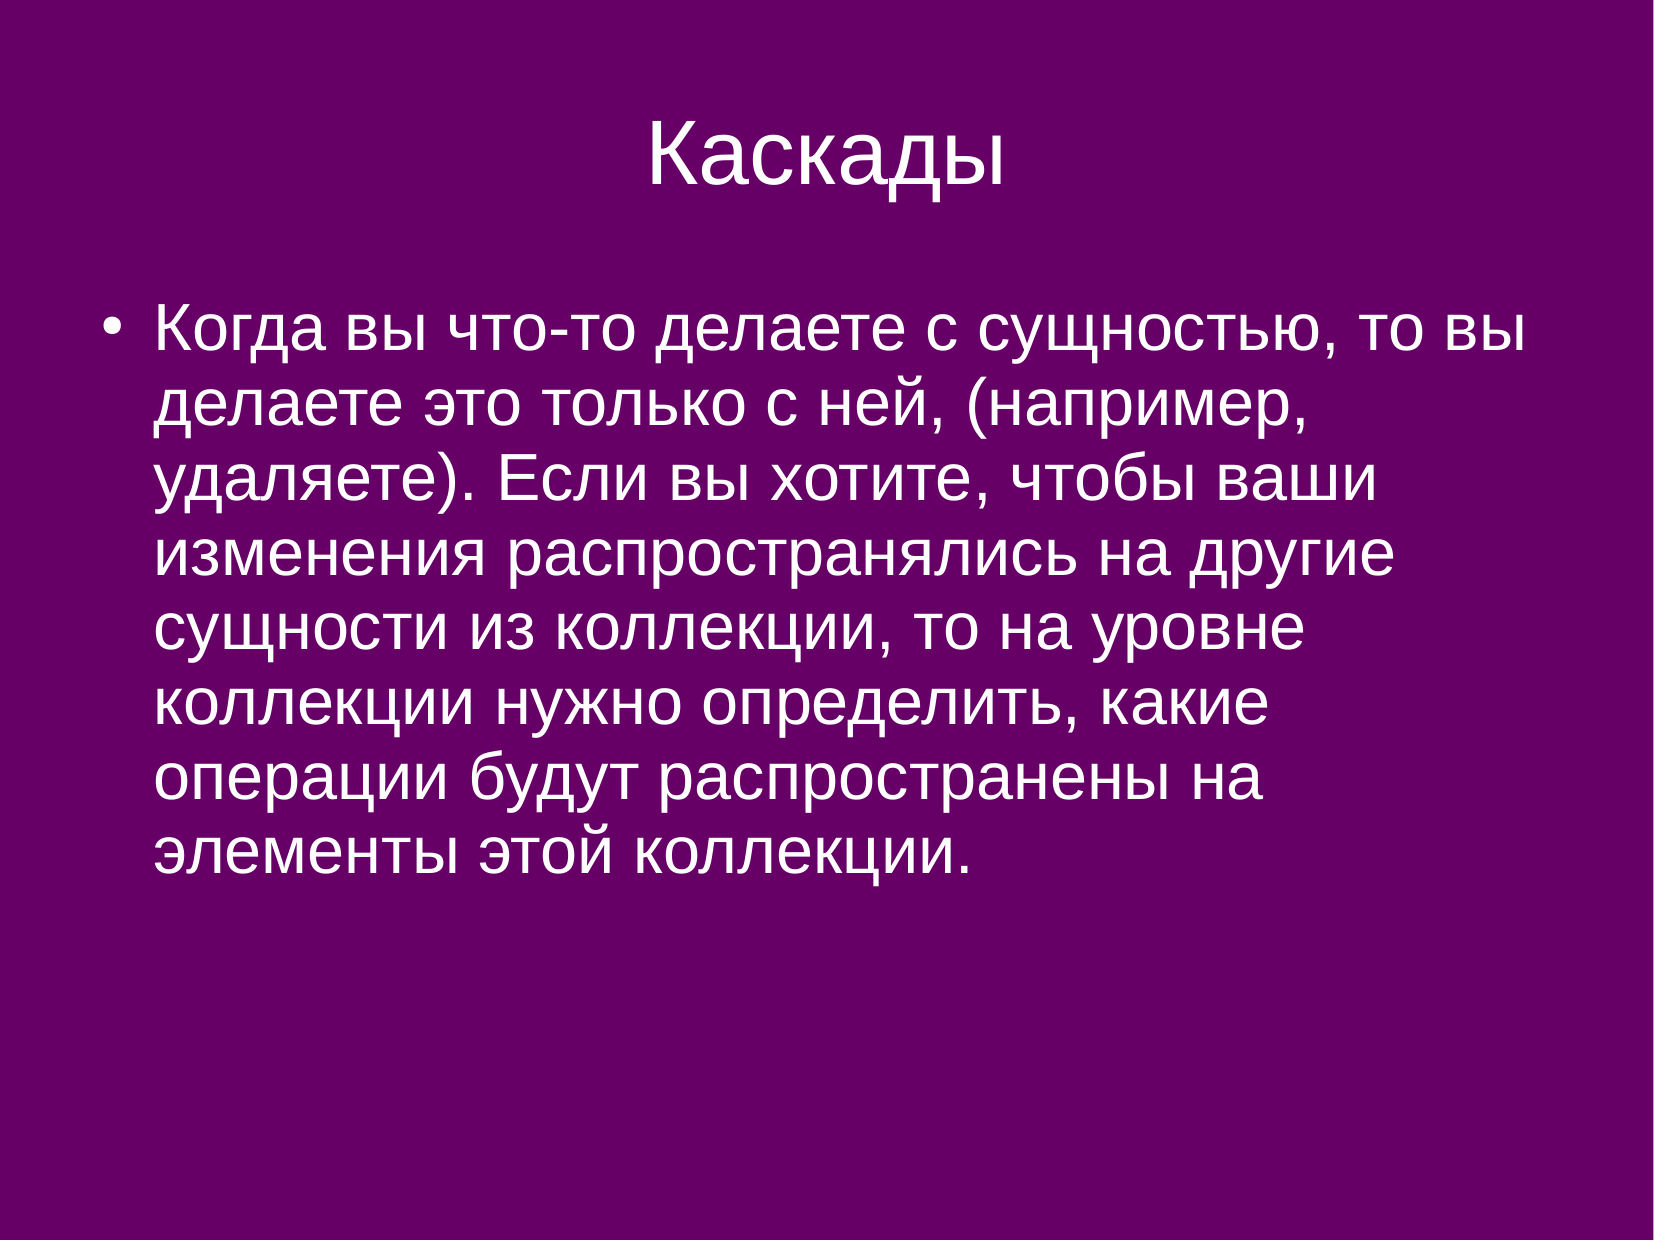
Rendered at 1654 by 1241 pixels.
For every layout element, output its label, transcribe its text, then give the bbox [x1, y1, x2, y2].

list Когда вы что-то делаете с сущностью, то вы делаете это только с ней, (например, удаляете). Если вы хотите, чтобы ваши изменения распространялись на другие сущности из коллекции, то на уровне коллекции нужно определить, какие операции будут распространены на элементы этой коллекции. [82, 290, 1571, 1010]
title Каскады [82, 49, 1571, 257]
